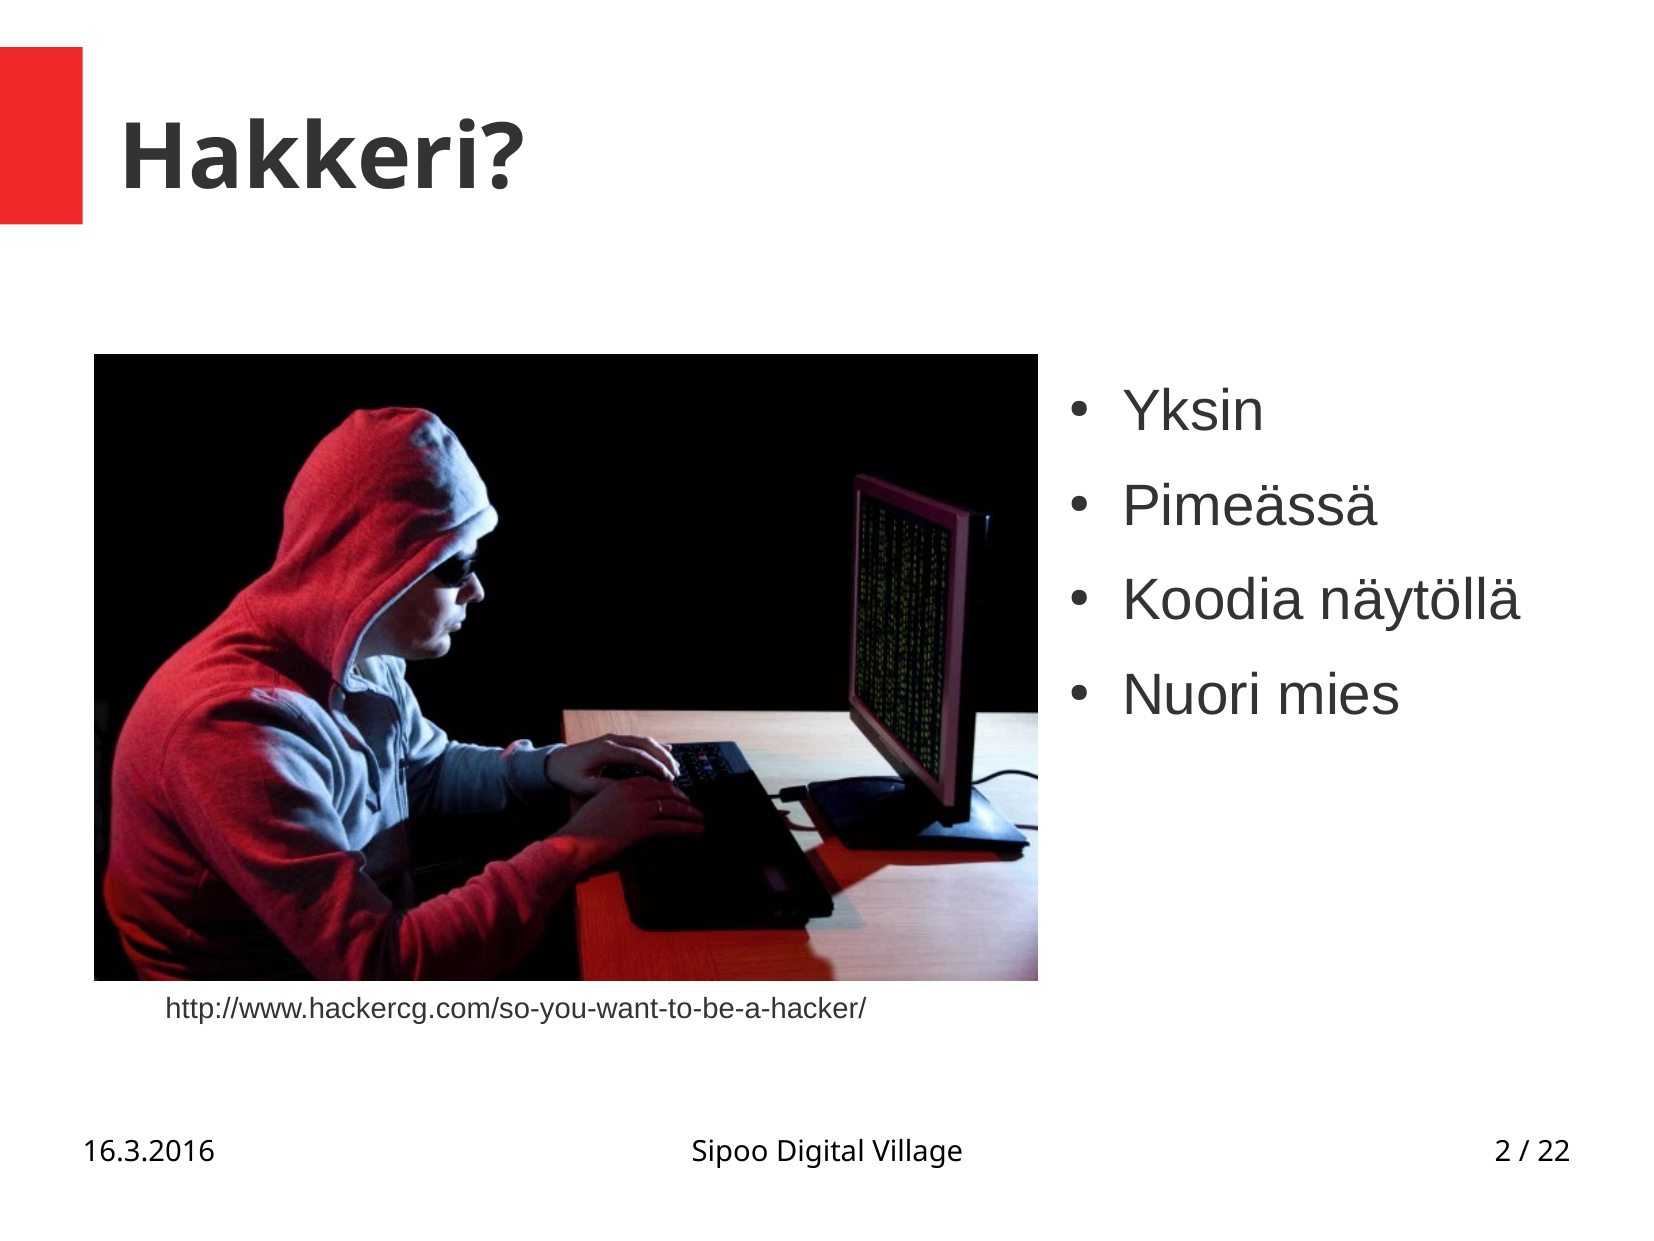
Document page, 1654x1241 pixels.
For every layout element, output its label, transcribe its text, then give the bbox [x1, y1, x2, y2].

picture [94, 354, 1038, 981]
list http://www.hackercg.com/so-you-want-to-be-a-hacker/ [94, 992, 1063, 1075]
title Hakkeri? [118, 49, 1571, 257]
list Yksin Pimeässä Koodia näytöllä Nuori mies [1051, 377, 1571, 957]
